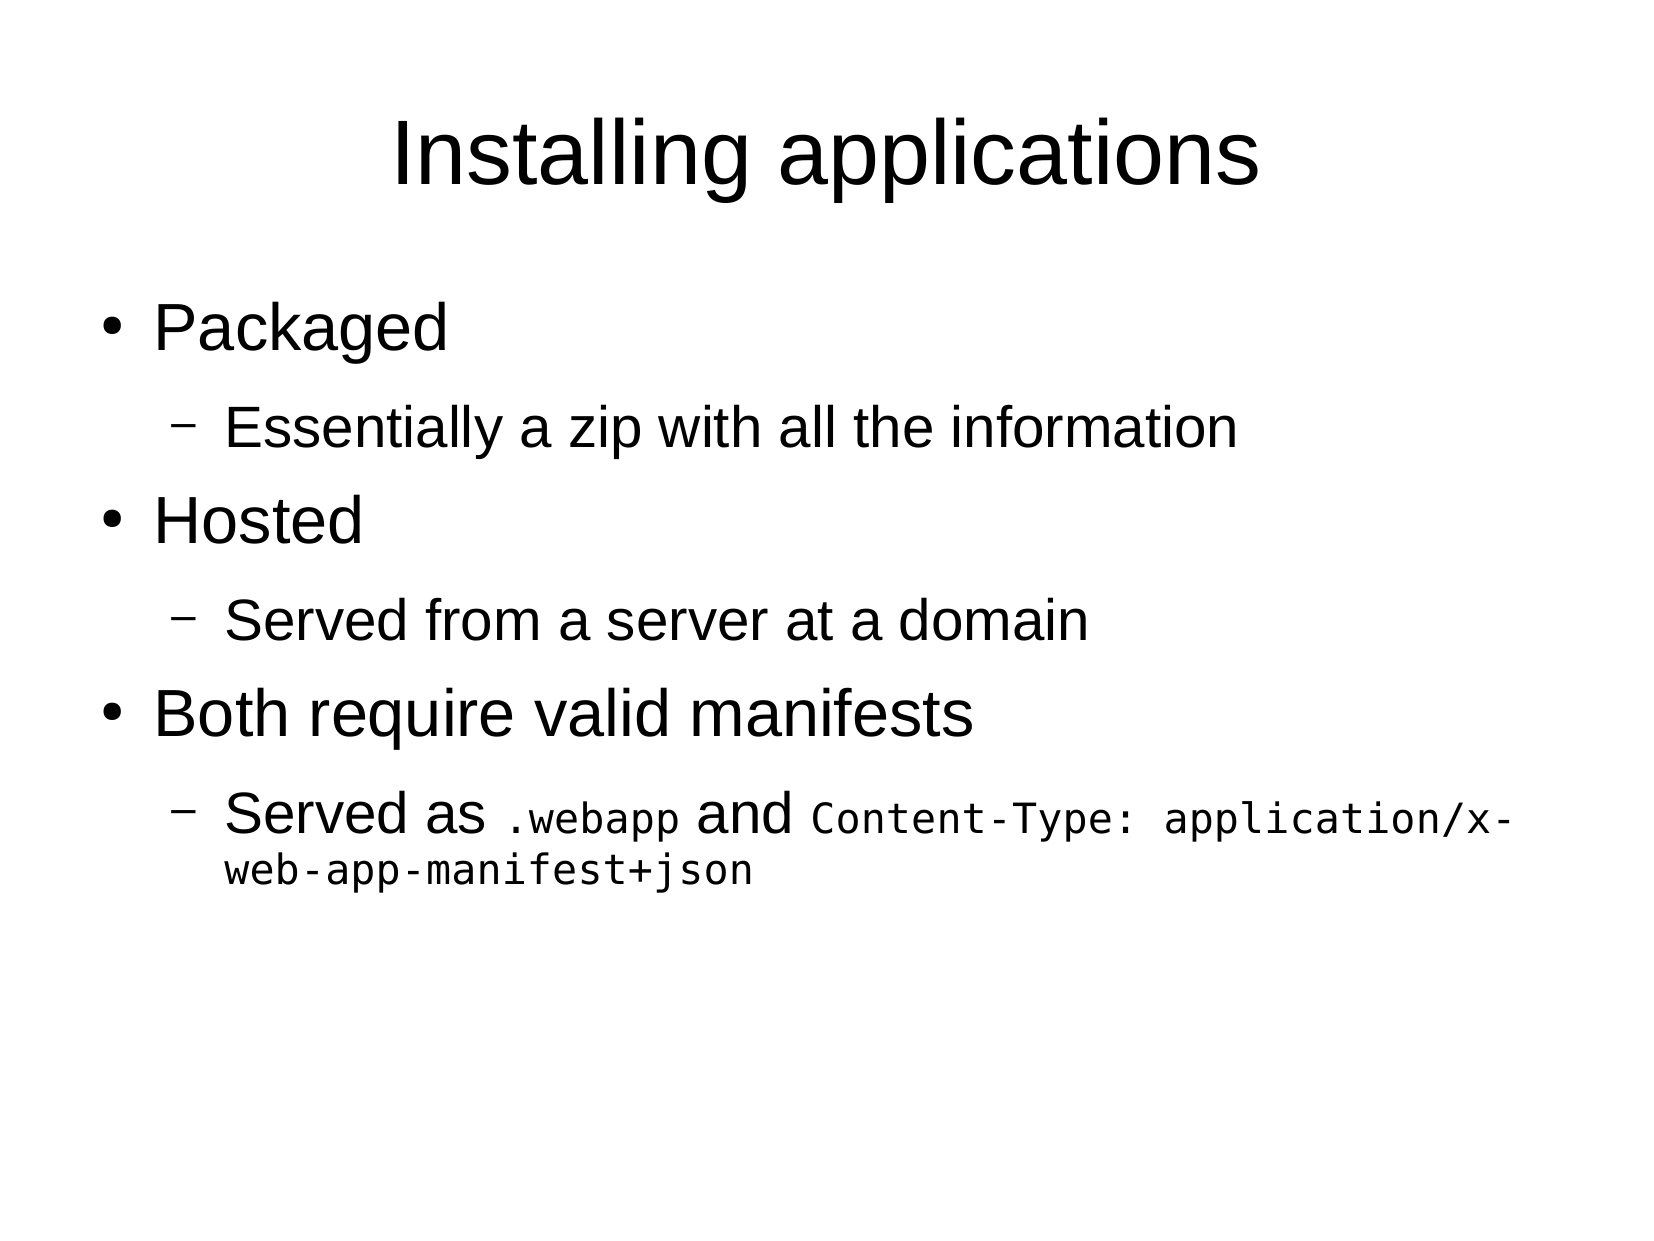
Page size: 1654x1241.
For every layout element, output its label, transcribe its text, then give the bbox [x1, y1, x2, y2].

list Packaged Essentially a zip with all the information Hosted Served from a server at a domain Both require valid manifests Served as .webapp and Content-Type: application/x-web-app-manifest+json [82, 290, 1538, 1010]
title Installing applications [82, 49, 1571, 257]
